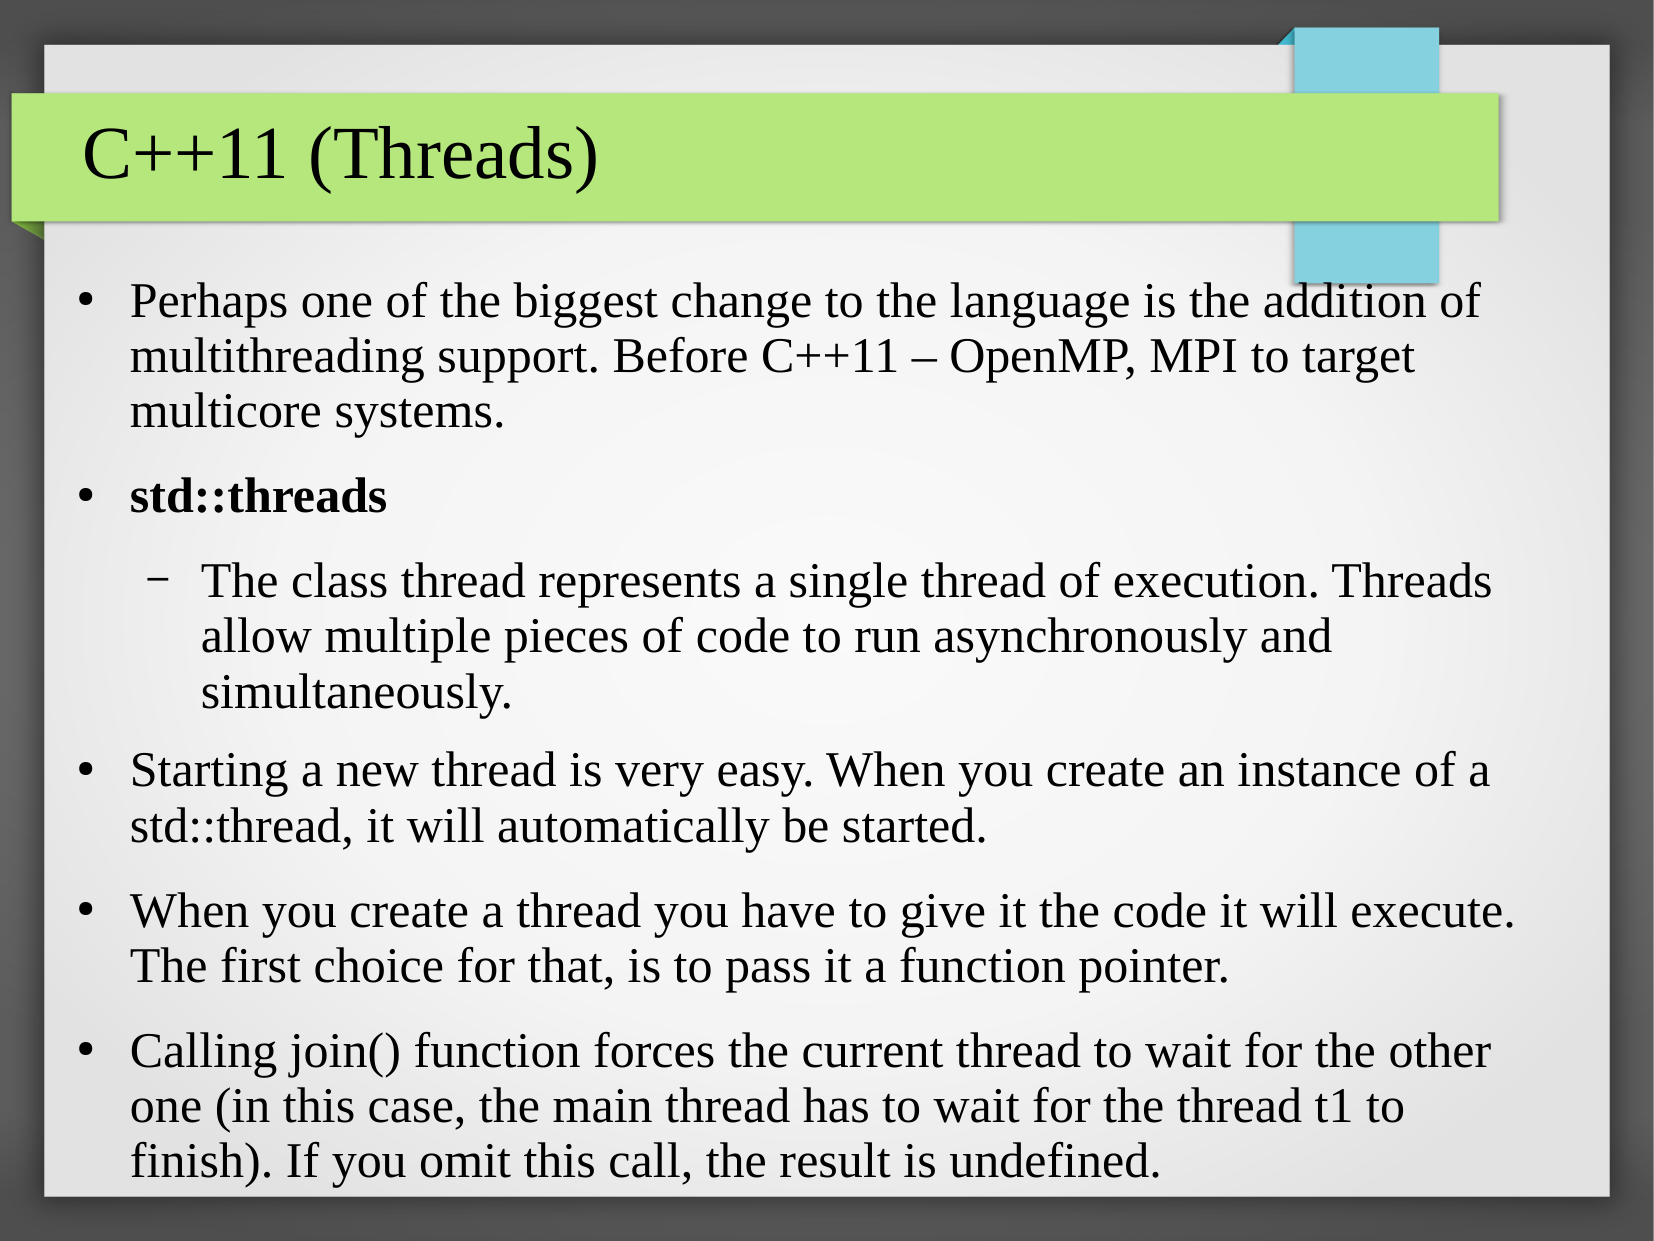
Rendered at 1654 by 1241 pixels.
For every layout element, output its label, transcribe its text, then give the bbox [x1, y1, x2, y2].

title C++11 (Threads) [82, 94, 1264, 213]
picture [0, 0, 1654, 1241]
list Perhaps one of the biggest change to the language is the addition of multithreading support. Before C++11 – OpenMP, MPI to target multicore systems. std::threads The class thread represents a single thread of execution. Threads allow multiple pieces of code to run asynchronously and simultaneously. Starting a new thread is very easy. When you create an instance of a std::thread, it will automatically be started. When you create a thread you have to give it the code it will execute. The first choice for that, is to pass it a function pointer. Calling join() function forces the current thread to wait for the other one (in this case, the main thread has to wait for the thread t1 to finish). If you omit this call, the result is undefined. [59, 272, 1548, 993]
